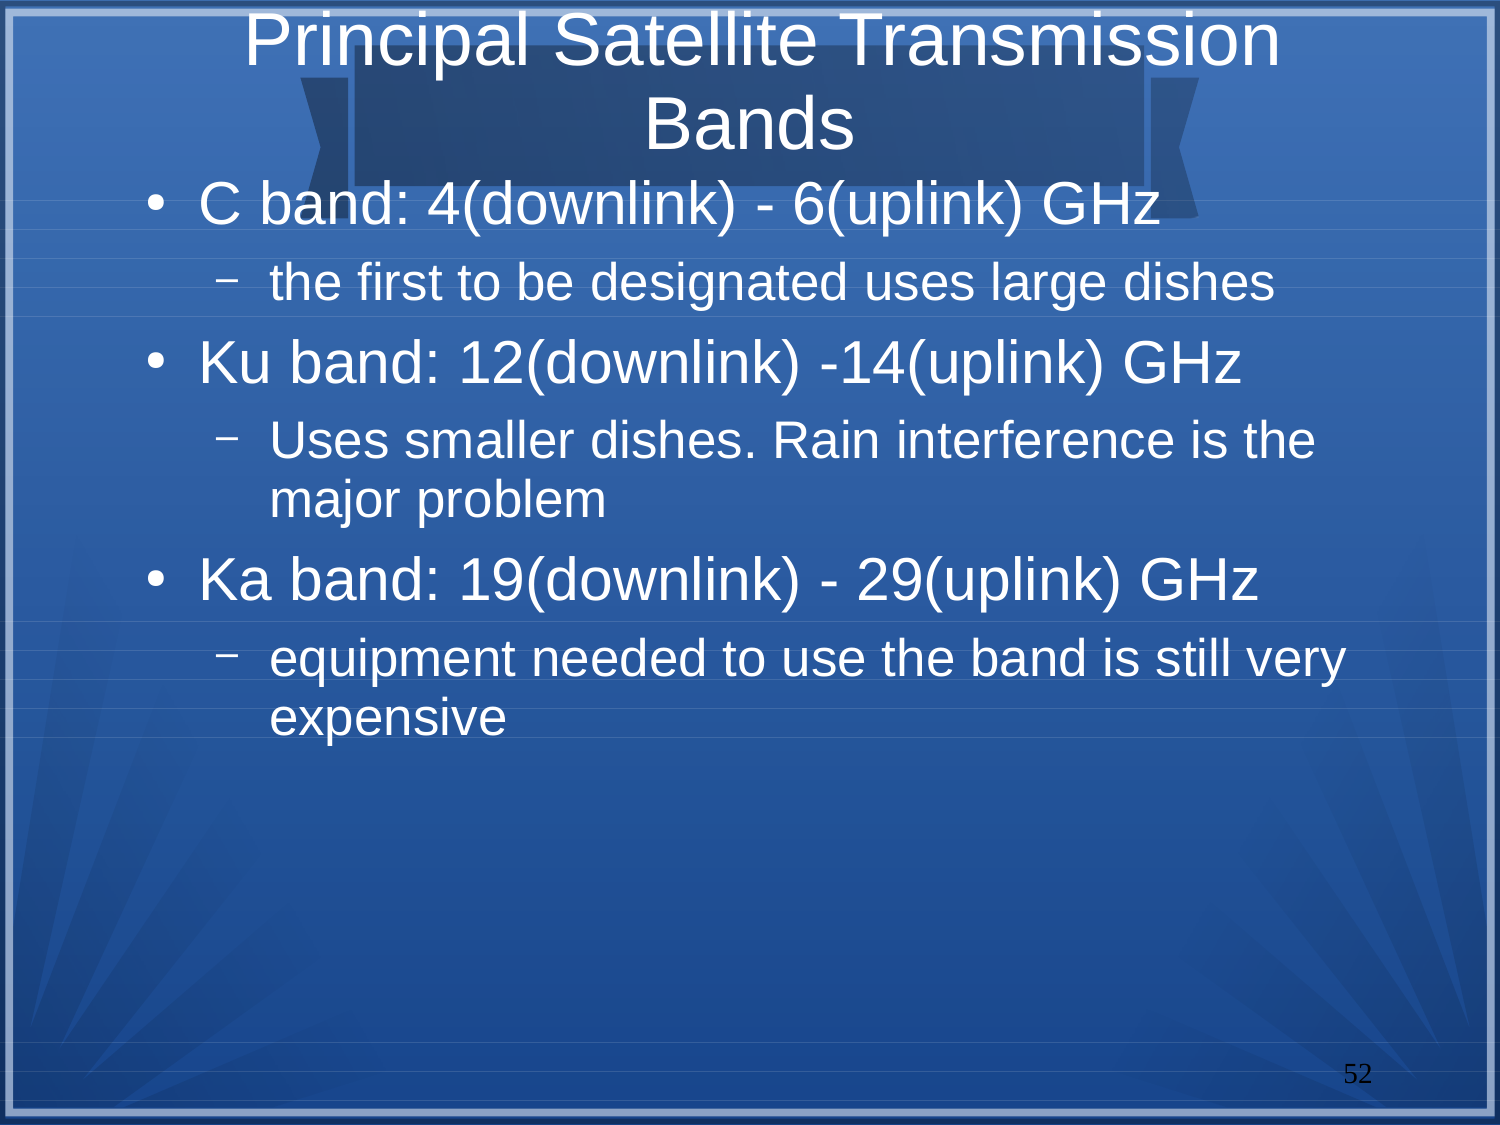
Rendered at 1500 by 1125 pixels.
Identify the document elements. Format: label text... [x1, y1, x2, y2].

list C band: 4(downlink) - 6(uplink) GHz the first to be designated uses large dishes Ku band: 12(downlink) -14(uplink) GHz Uses smaller dishes. Rain interference is the major problem Ka band: 19(downlink) - 29(uplink) GHz equipment needed to use the band is still very expensive [112, 162, 1388, 1025]
title Principal Satellite Transmission Bands [112, 0, 1388, 162]
text_box 47 [1074, 1050, 1388, 1125]
